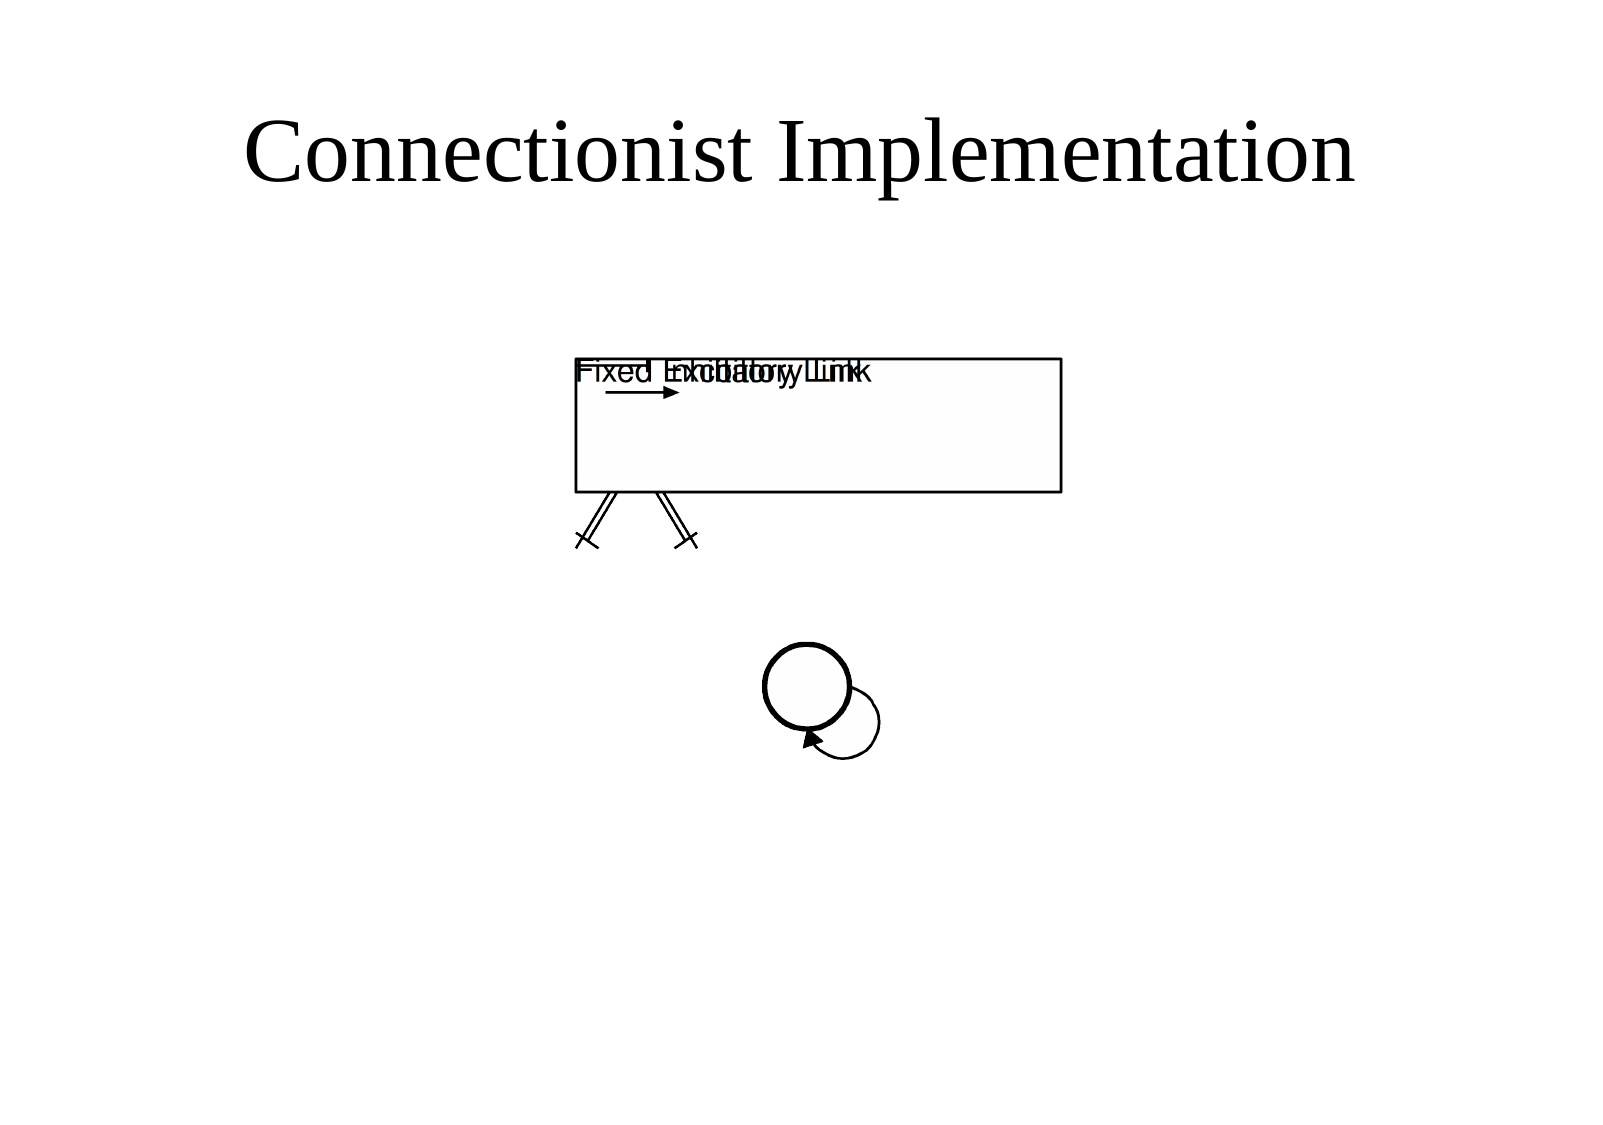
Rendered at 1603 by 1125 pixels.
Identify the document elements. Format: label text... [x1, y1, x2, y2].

text_box Connectionist Implementation [163, 99, 1439, 288]
picture [573, 356, 1077, 963]
